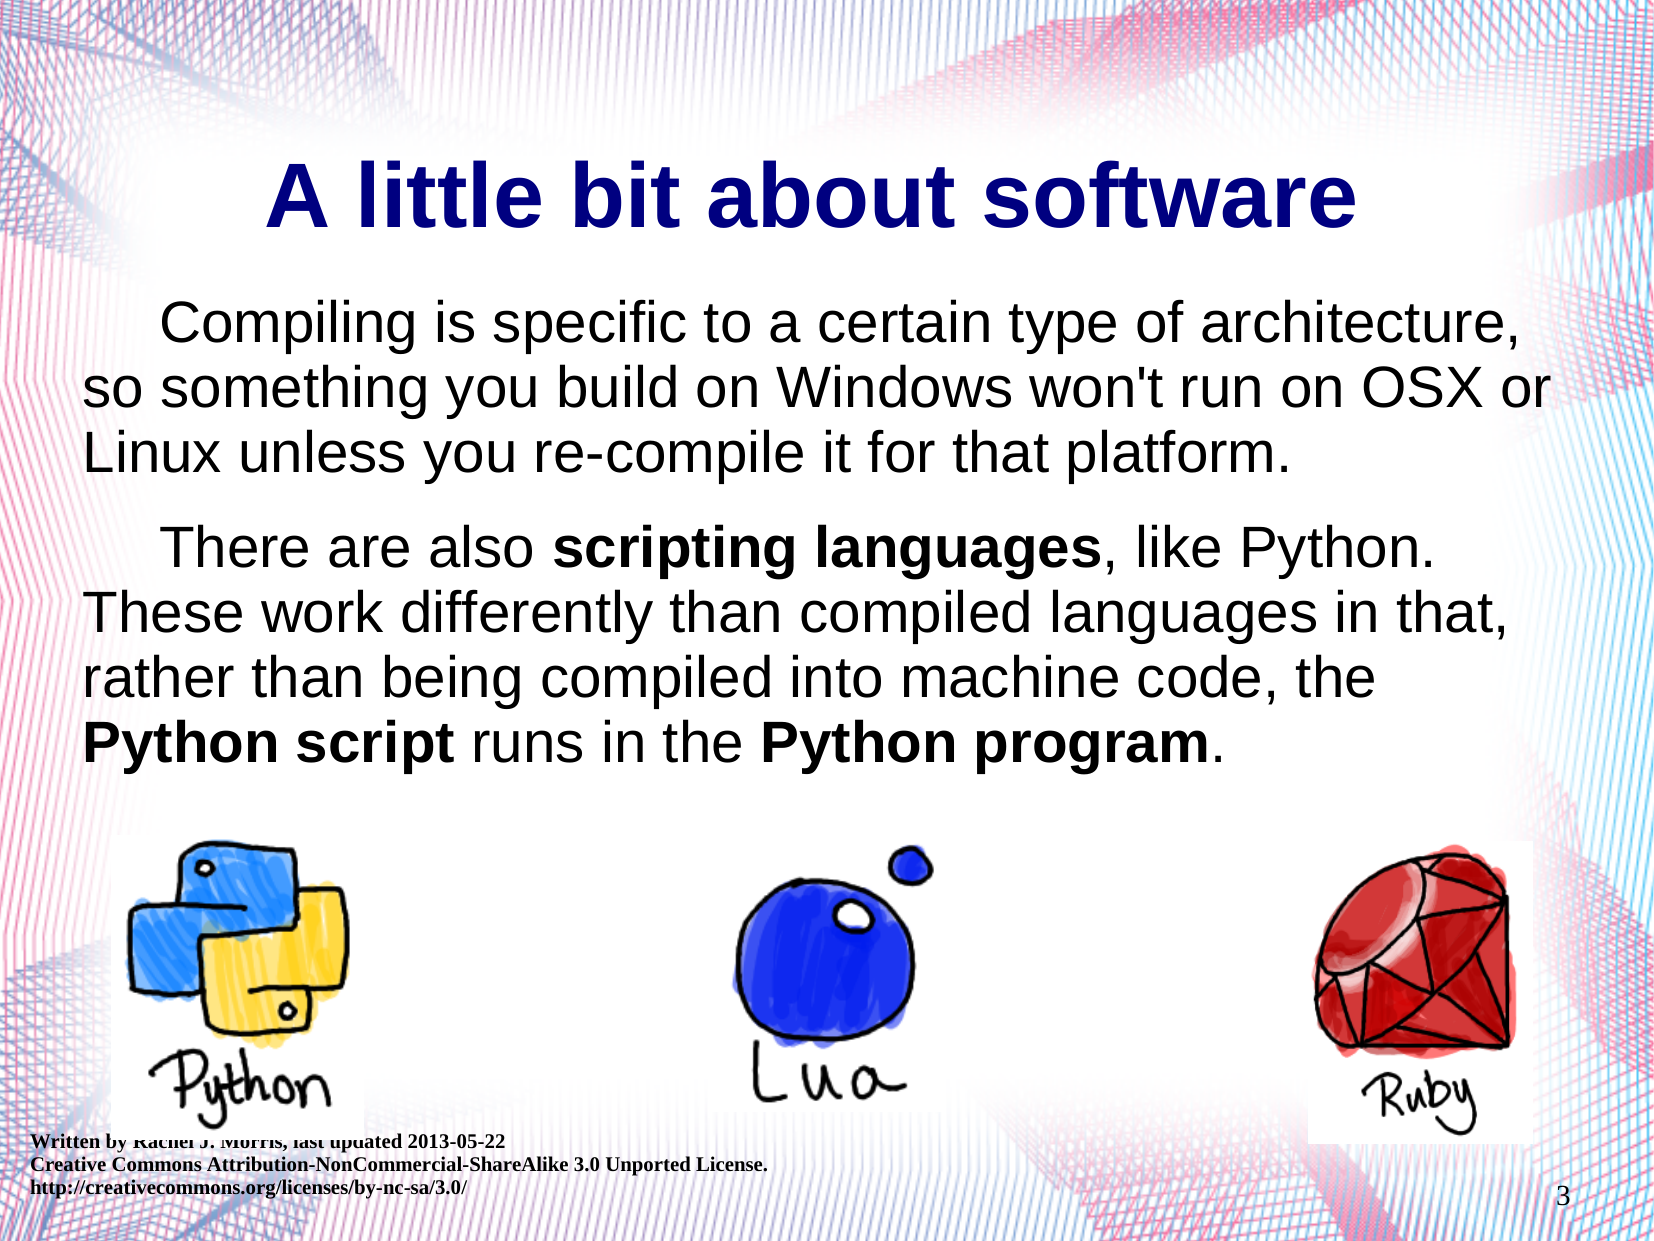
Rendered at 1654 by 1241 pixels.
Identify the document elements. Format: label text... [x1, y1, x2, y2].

title A little bit about software [118, 112, 1506, 281]
picture [0, 0, 1654, 1241]
list Compiling is specific to a certain type of architecture, so something you build on Windows won't run on OSX or Linux unless you re-compile it for that platform. There are also scripting languages, like Python. These work differently than compiled languages in that, rather than being compiled into machine code, the Python script runs in the Python program. [82, 290, 1571, 1010]
